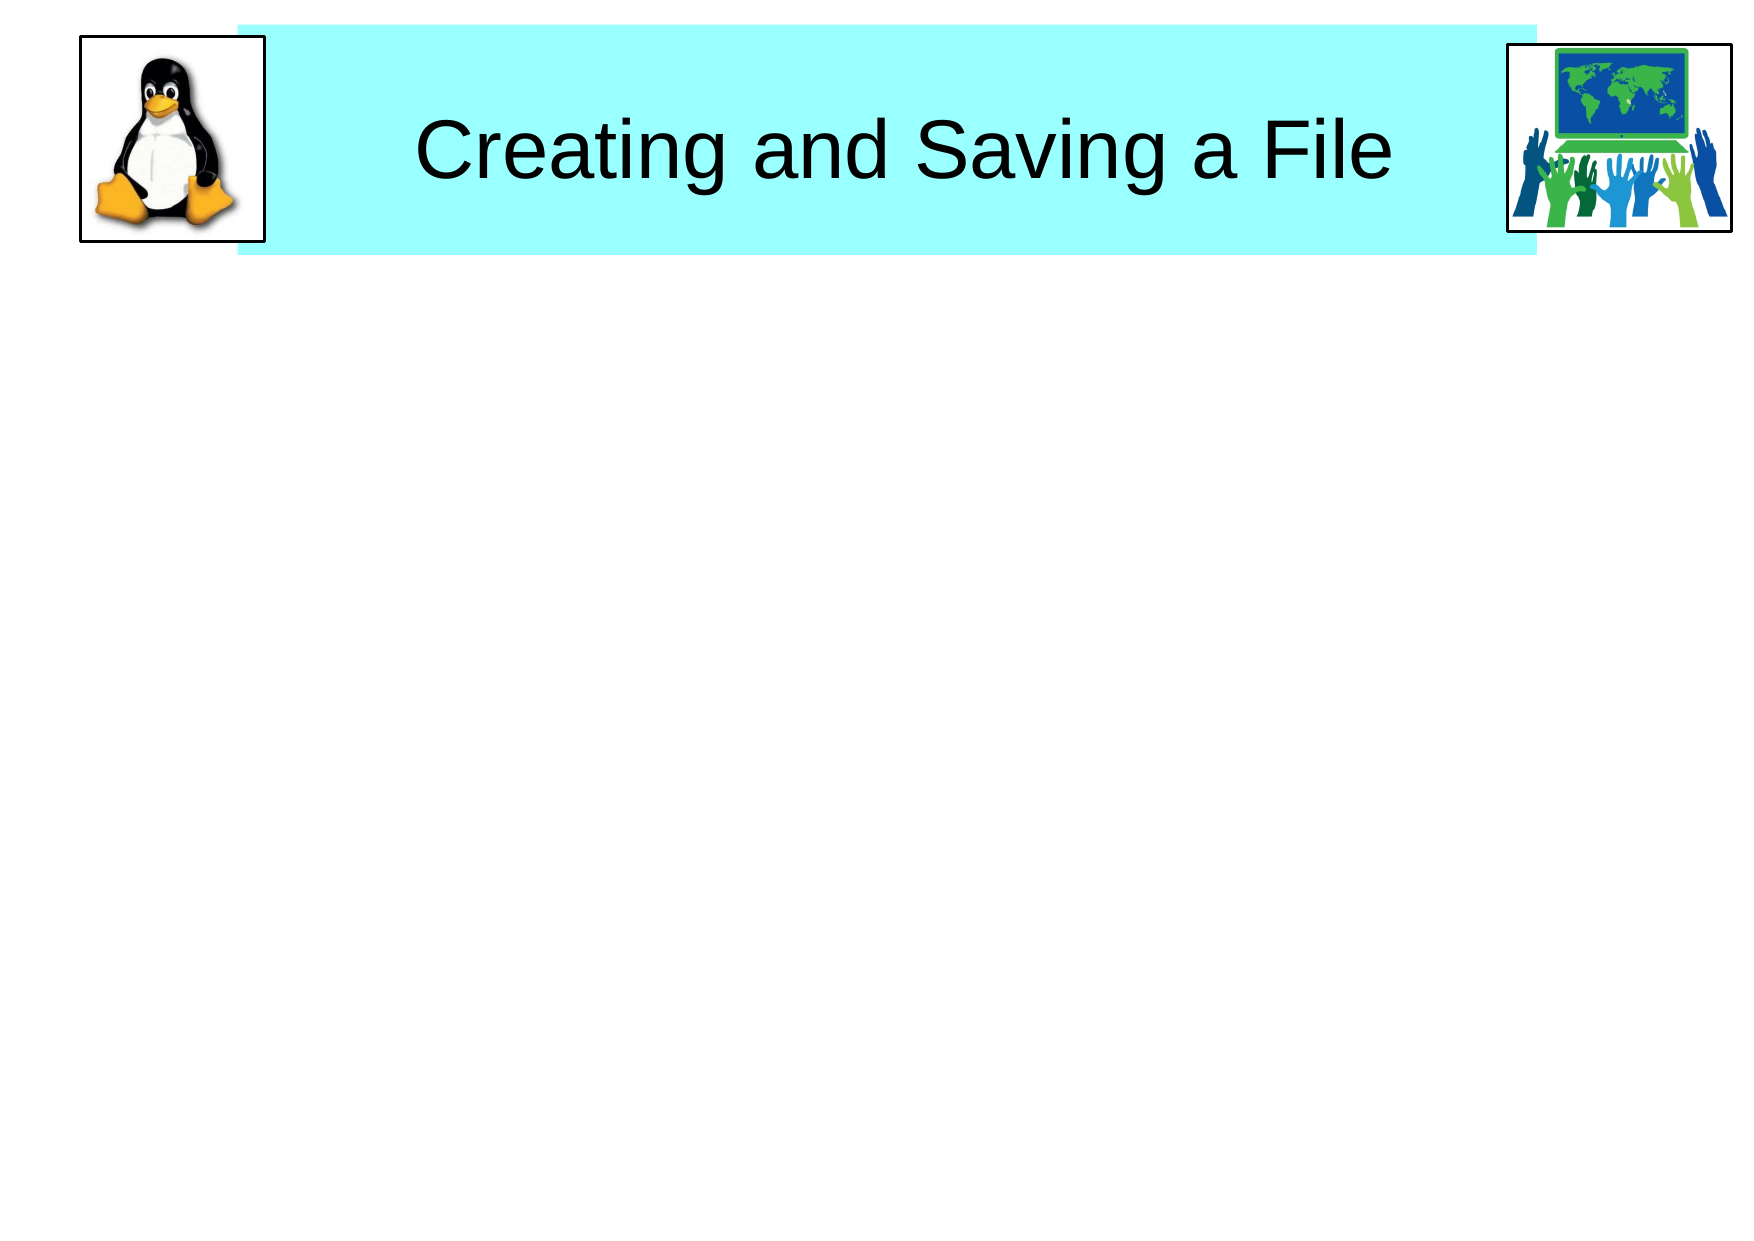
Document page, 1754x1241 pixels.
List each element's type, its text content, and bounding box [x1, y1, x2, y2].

title Creating and Saving a File [294, 47, 1516, 252]
picture [1509, 46, 1730, 230]
picture [82, 38, 263, 240]
